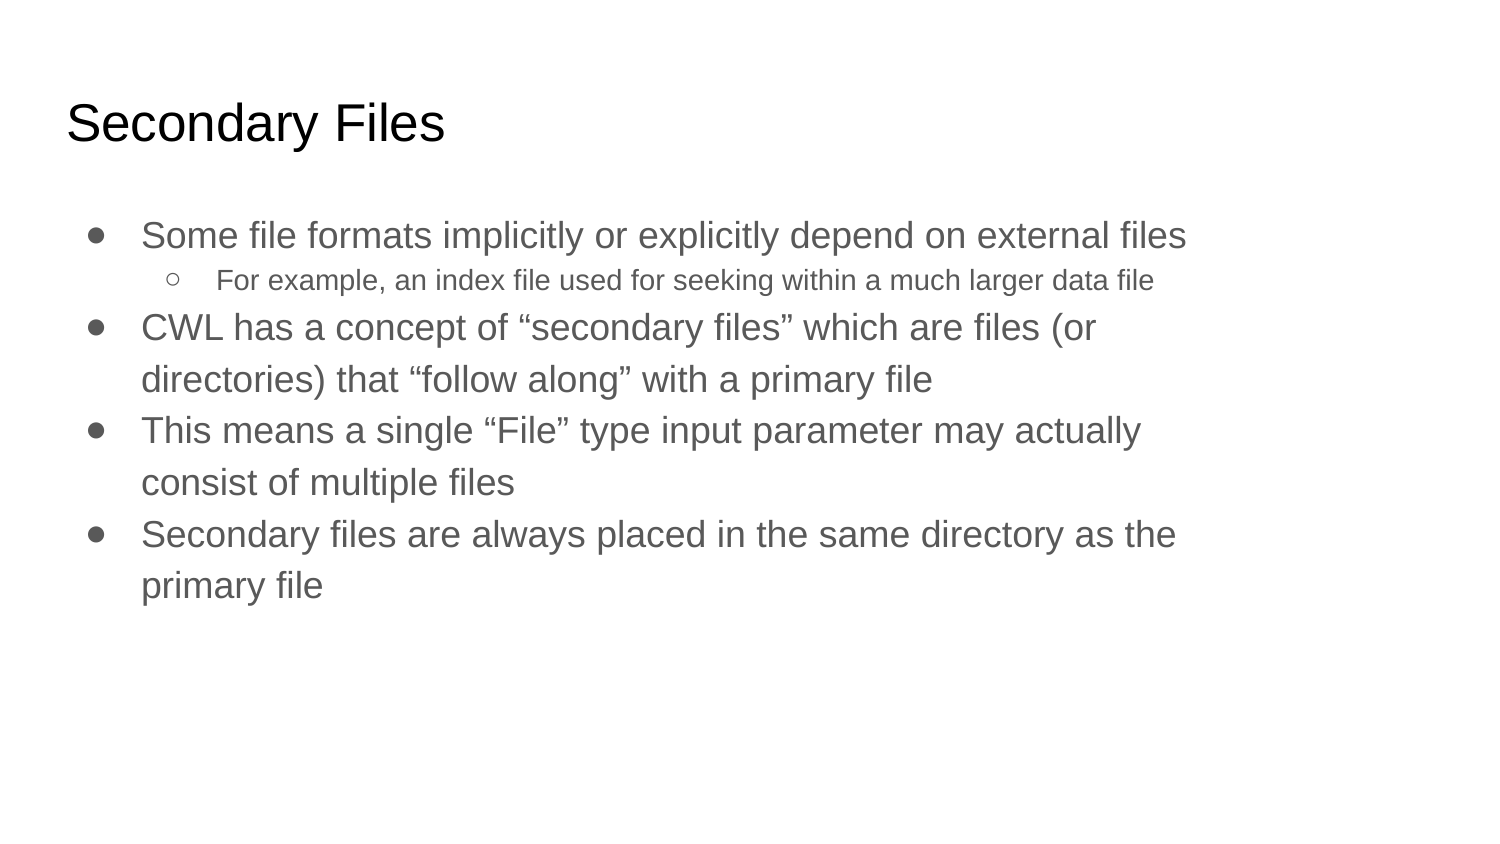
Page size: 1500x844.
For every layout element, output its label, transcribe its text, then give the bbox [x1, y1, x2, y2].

list Some file formats implicitly or explicitly depend on external files For example, an index file used for seeking within a much larger data file CWL has a concept of “secondary files” which are files (or directories) that “follow along” with a primary file This means a single “File” type input parameter may actually consist of multiple files Secondary files are always placed in the same directory as the primary file [51, 189, 1240, 750]
title Secondary Files [51, 72, 1449, 167]
